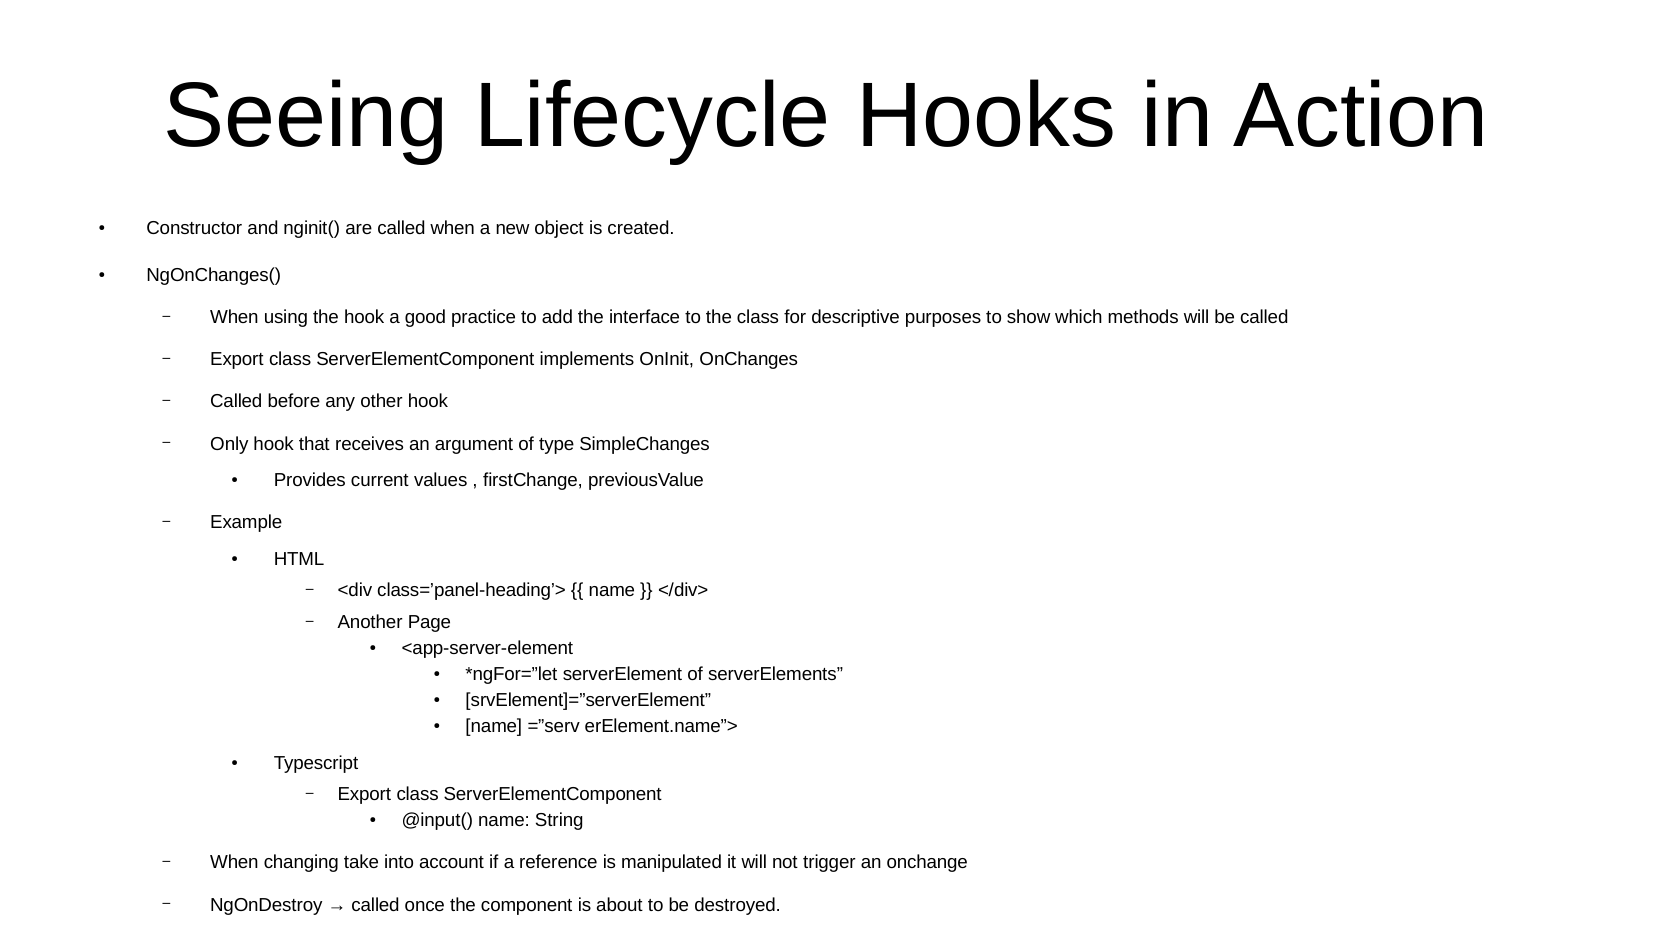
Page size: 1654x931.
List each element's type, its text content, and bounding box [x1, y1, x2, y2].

list Constructor and nginit() are called when a new object is created. NgOnChanges() When using the hook a good practice to add the interface to the class for descriptive purposes to show which methods will be called Export class ServerElementComponent implements OnInit, OnChanges Called before any other hook Only hook that receives an argument of type SimpleChanges Provides current values , firstChange, previousValue Example HTML <div class=’panel-heading’> {{ name }} </div> Another Page <app-server-element *ngFor=”let serverElement of serverElements” [srvElement]=”serverElement” [name] =”serv erElement.name”> Typescript Export class ServerElementComponent @input() name: String When changing take into account if a reference is manipulated it will not trigger an onchange NgOnDestroy → called once the component is about to be destroyed. [82, 217, 1576, 916]
title Seeing Lifecycle Hooks in Action [82, 37, 1571, 193]
